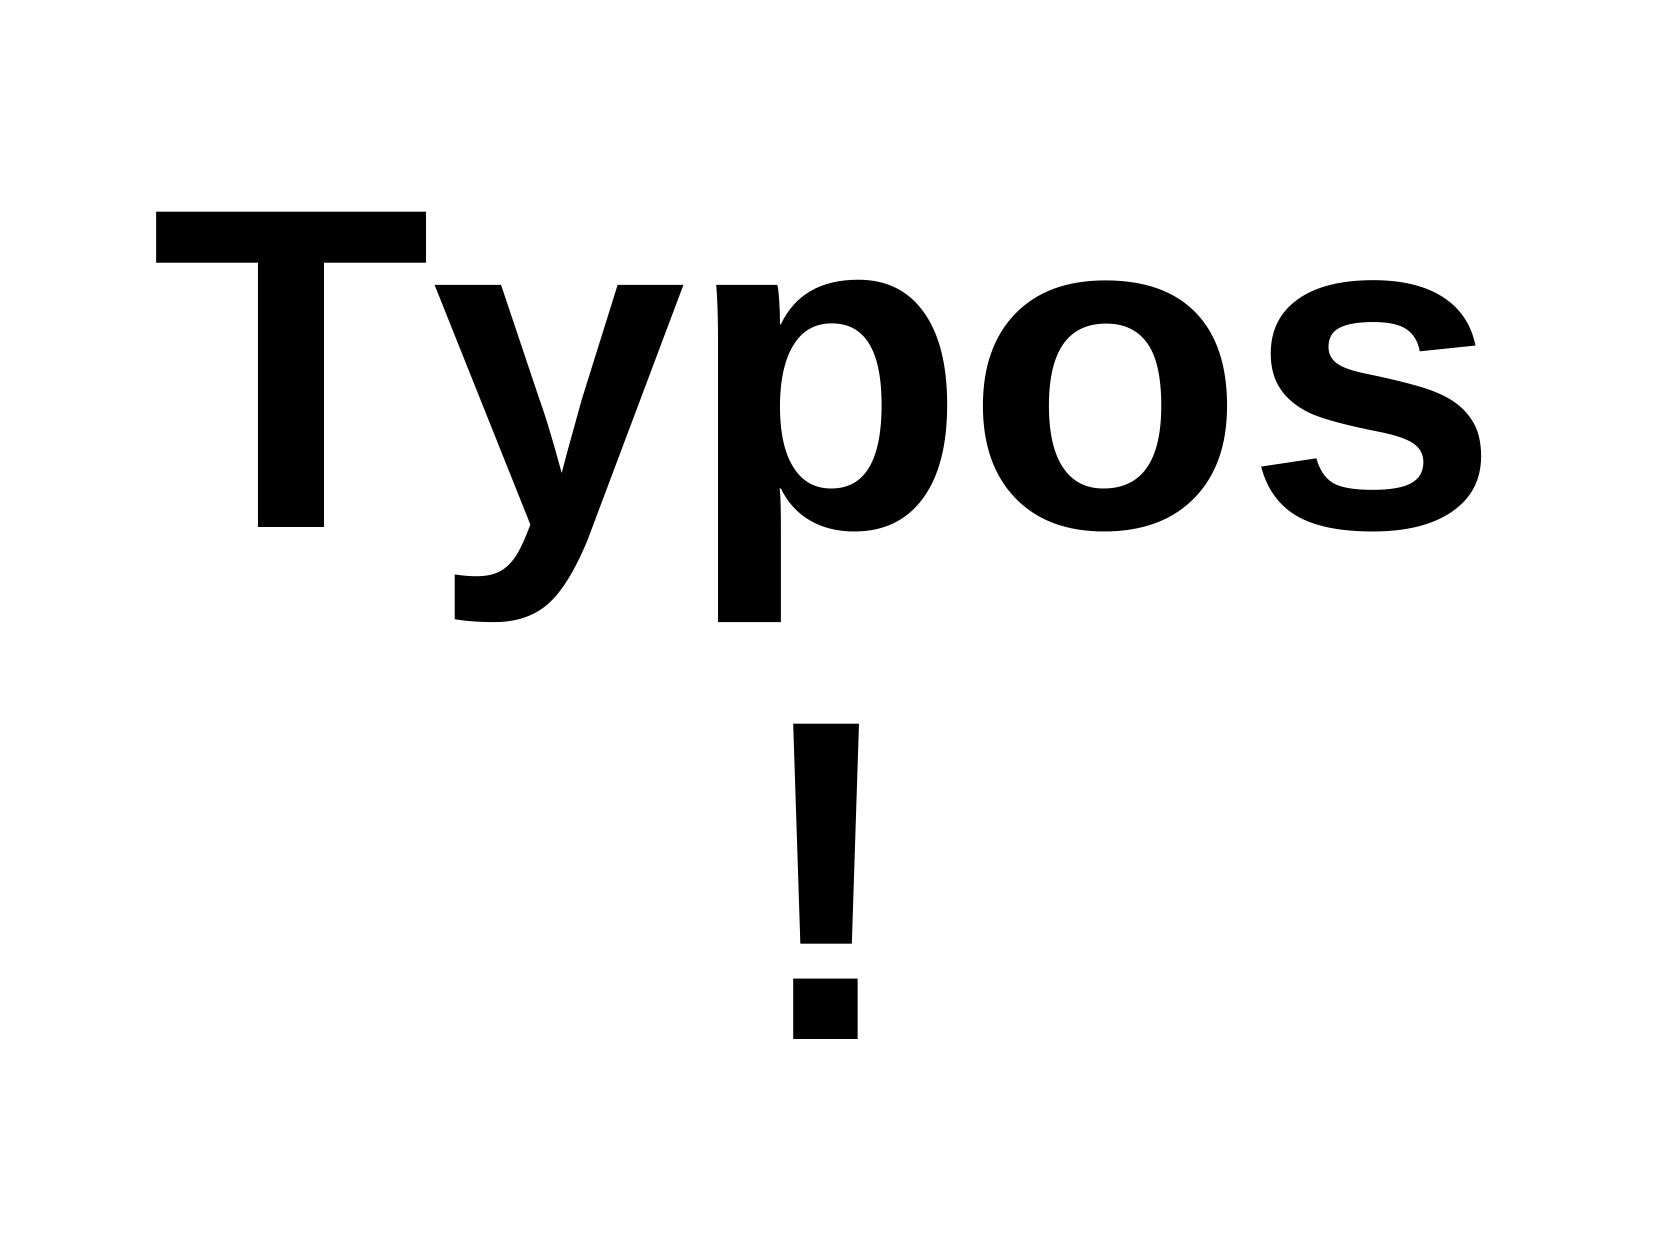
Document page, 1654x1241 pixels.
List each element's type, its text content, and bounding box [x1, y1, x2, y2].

title Typos! [82, 49, 1571, 1201]
